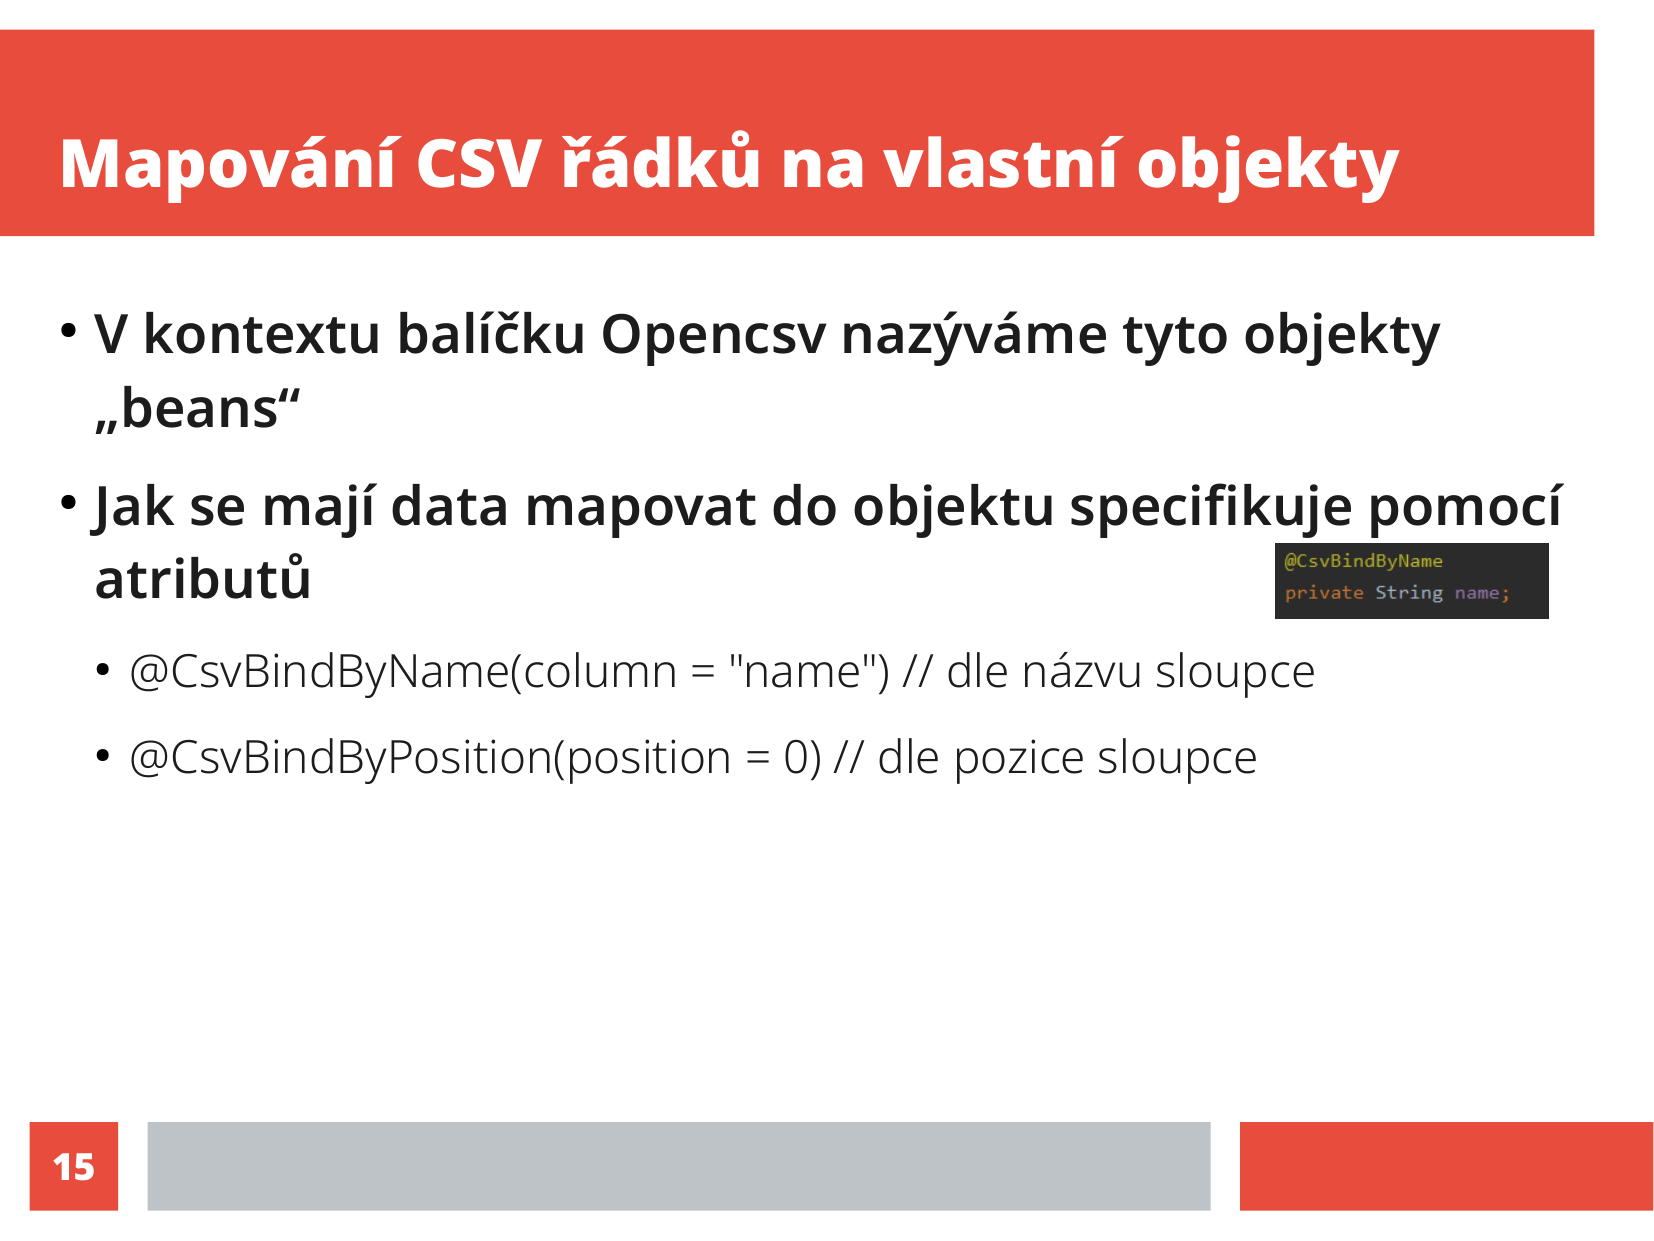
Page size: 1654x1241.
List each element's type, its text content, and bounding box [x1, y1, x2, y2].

title Mapování CSV řádků na vlastní objekty [59, 59, 1595, 207]
picture [1275, 543, 1549, 619]
list V kontextu balíčku Opencsv nazýváme tyto objekty „beans“ Jak se mají data mapovat do objektu specifikuje pomocí atributů @CsvBindByName(column = "name") // dle názvu sloupce @CsvBindByPosition(position = 0) // dle pozice sloupce [59, 295, 1565, 1063]
